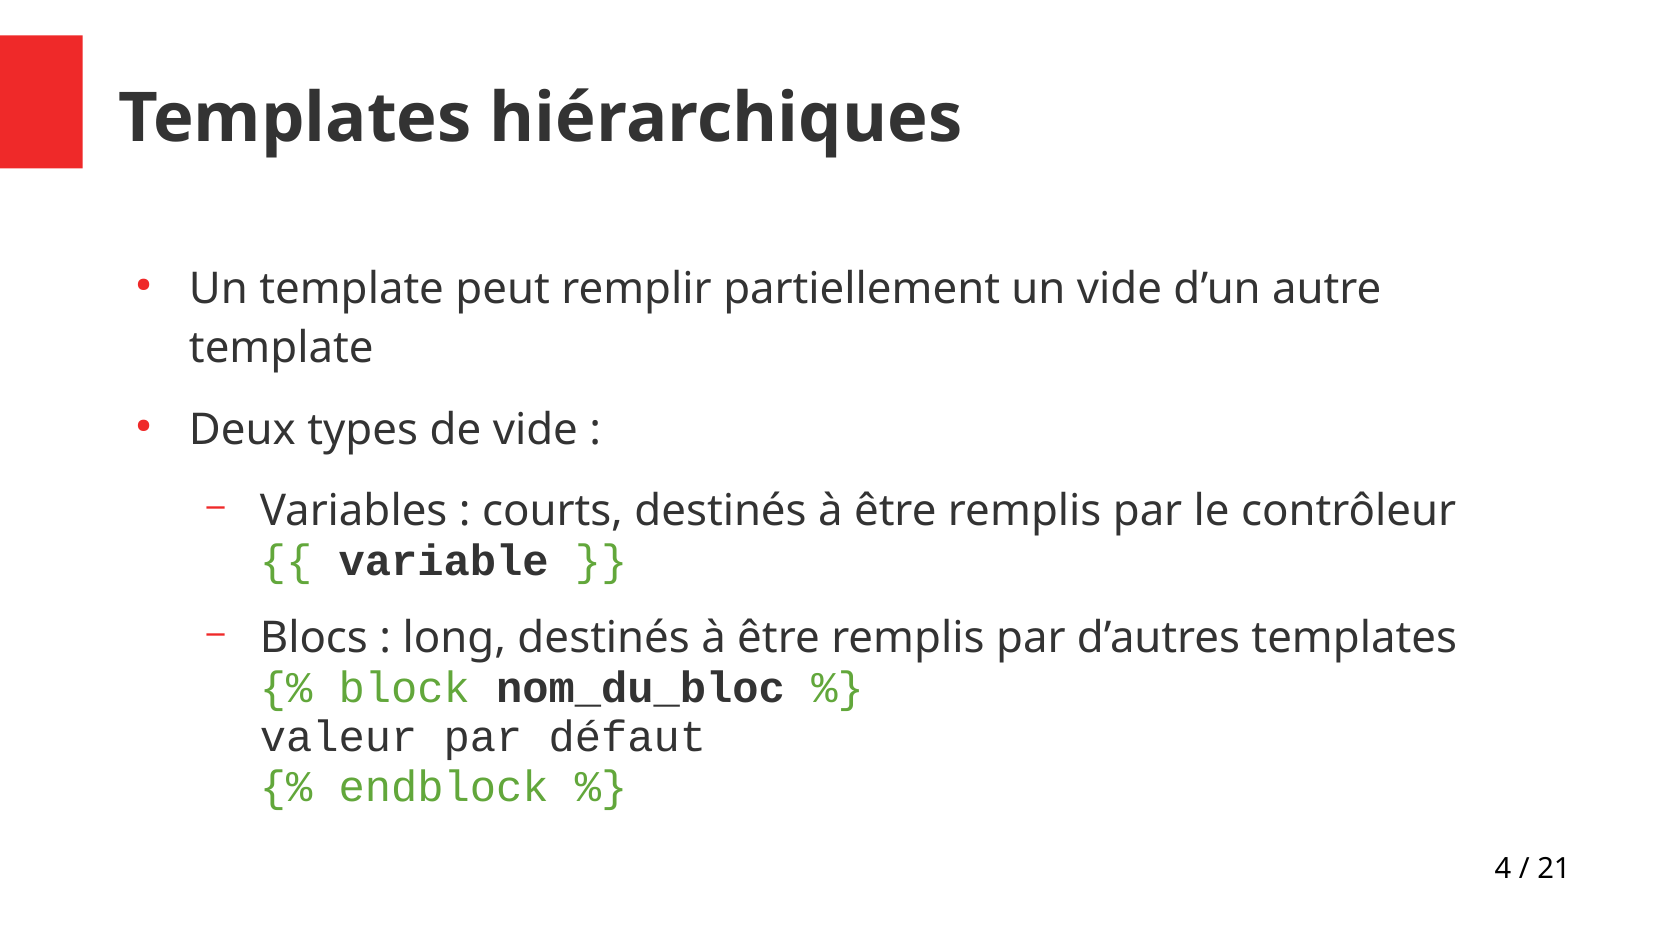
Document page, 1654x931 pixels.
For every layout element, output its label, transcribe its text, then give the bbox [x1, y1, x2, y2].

list Un template peut remplir partiellement un vide d’un autre template Deux types de vide : Variables : courts, destinés à être remplis par le contrôleur {{ variable }} Blocs : long, destinés à être remplis par d’autres templates {% block nom_du_bloc %} valeur par défaut {% endblock %} [118, 265, 1536, 806]
title Templates hiérarchiques [118, 37, 1571, 193]
